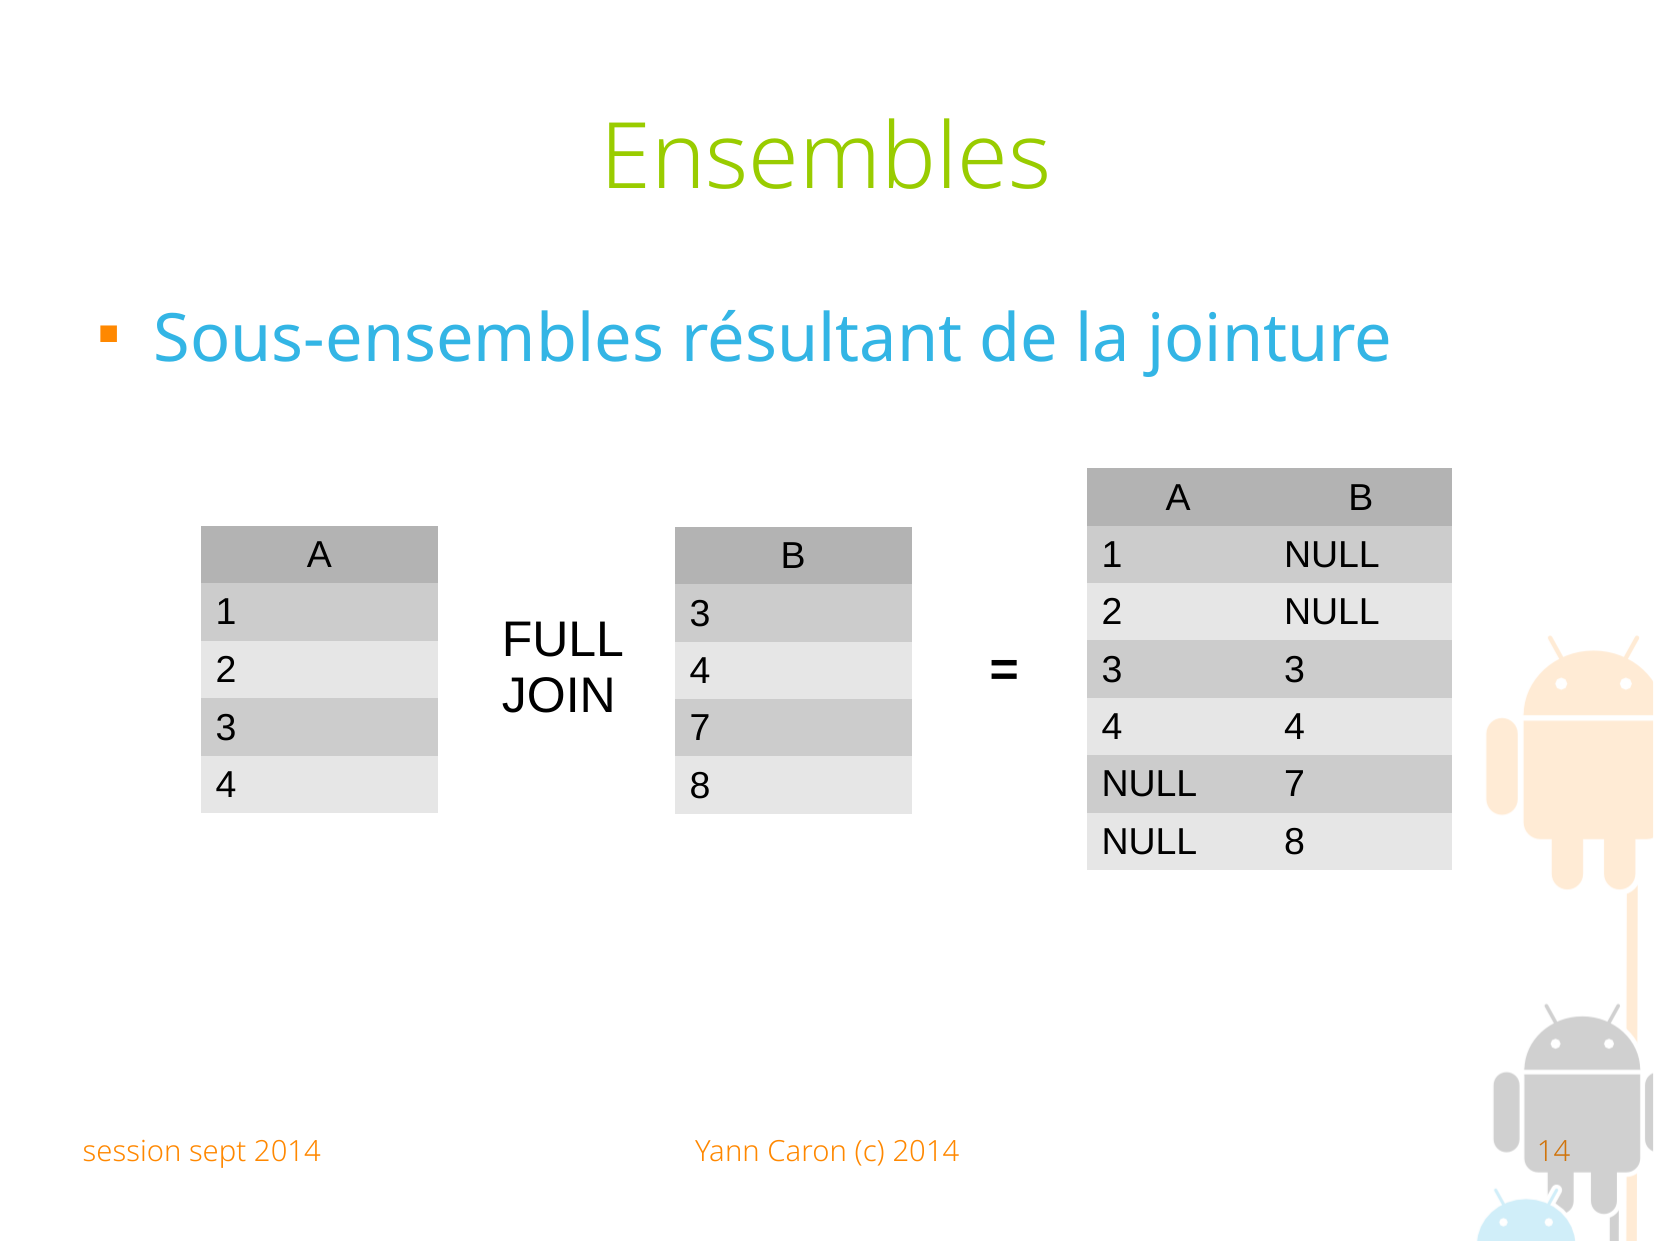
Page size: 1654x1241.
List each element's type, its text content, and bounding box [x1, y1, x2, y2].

table_cell 7 [675, 699, 912, 756]
table_cell NULL [1269, 526, 1452, 583]
table_cell NULL [1269, 583, 1452, 640]
table_cell NULL [1087, 813, 1269, 870]
table_cell 3 [1087, 640, 1269, 698]
table_cell 4 [1087, 698, 1269, 755]
table_cell 1 [1087, 526, 1269, 583]
picture [240, 423, 1654, 1241]
table_cell 3 [675, 584, 912, 642]
text_box FULL JOIN [487, 603, 639, 731]
table_header B [1269, 468, 1452, 526]
list Sous-ensembles résultant de la jointure [82, 290, 1571, 481]
table_cell 2 [201, 641, 438, 698]
table_cell NULL [1087, 755, 1269, 813]
table_cell 7 [1269, 755, 1452, 813]
table_cell 3 [1269, 640, 1452, 698]
table_cell 2 [1087, 583, 1269, 640]
title Ensembles [82, 49, 1571, 257]
table_cell 4 [201, 756, 438, 813]
table_cell 4 [675, 642, 912, 699]
table_cell 4 [1269, 698, 1452, 755]
table_header B [675, 527, 912, 584]
table_cell 3 [201, 698, 438, 756]
text_box = [974, 633, 1034, 704]
table_header A [1087, 468, 1269, 526]
table_cell 1 [201, 583, 438, 641]
table_header A [201, 526, 438, 583]
table_cell 8 [675, 756, 912, 814]
table_cell 8 [1269, 813, 1452, 870]
